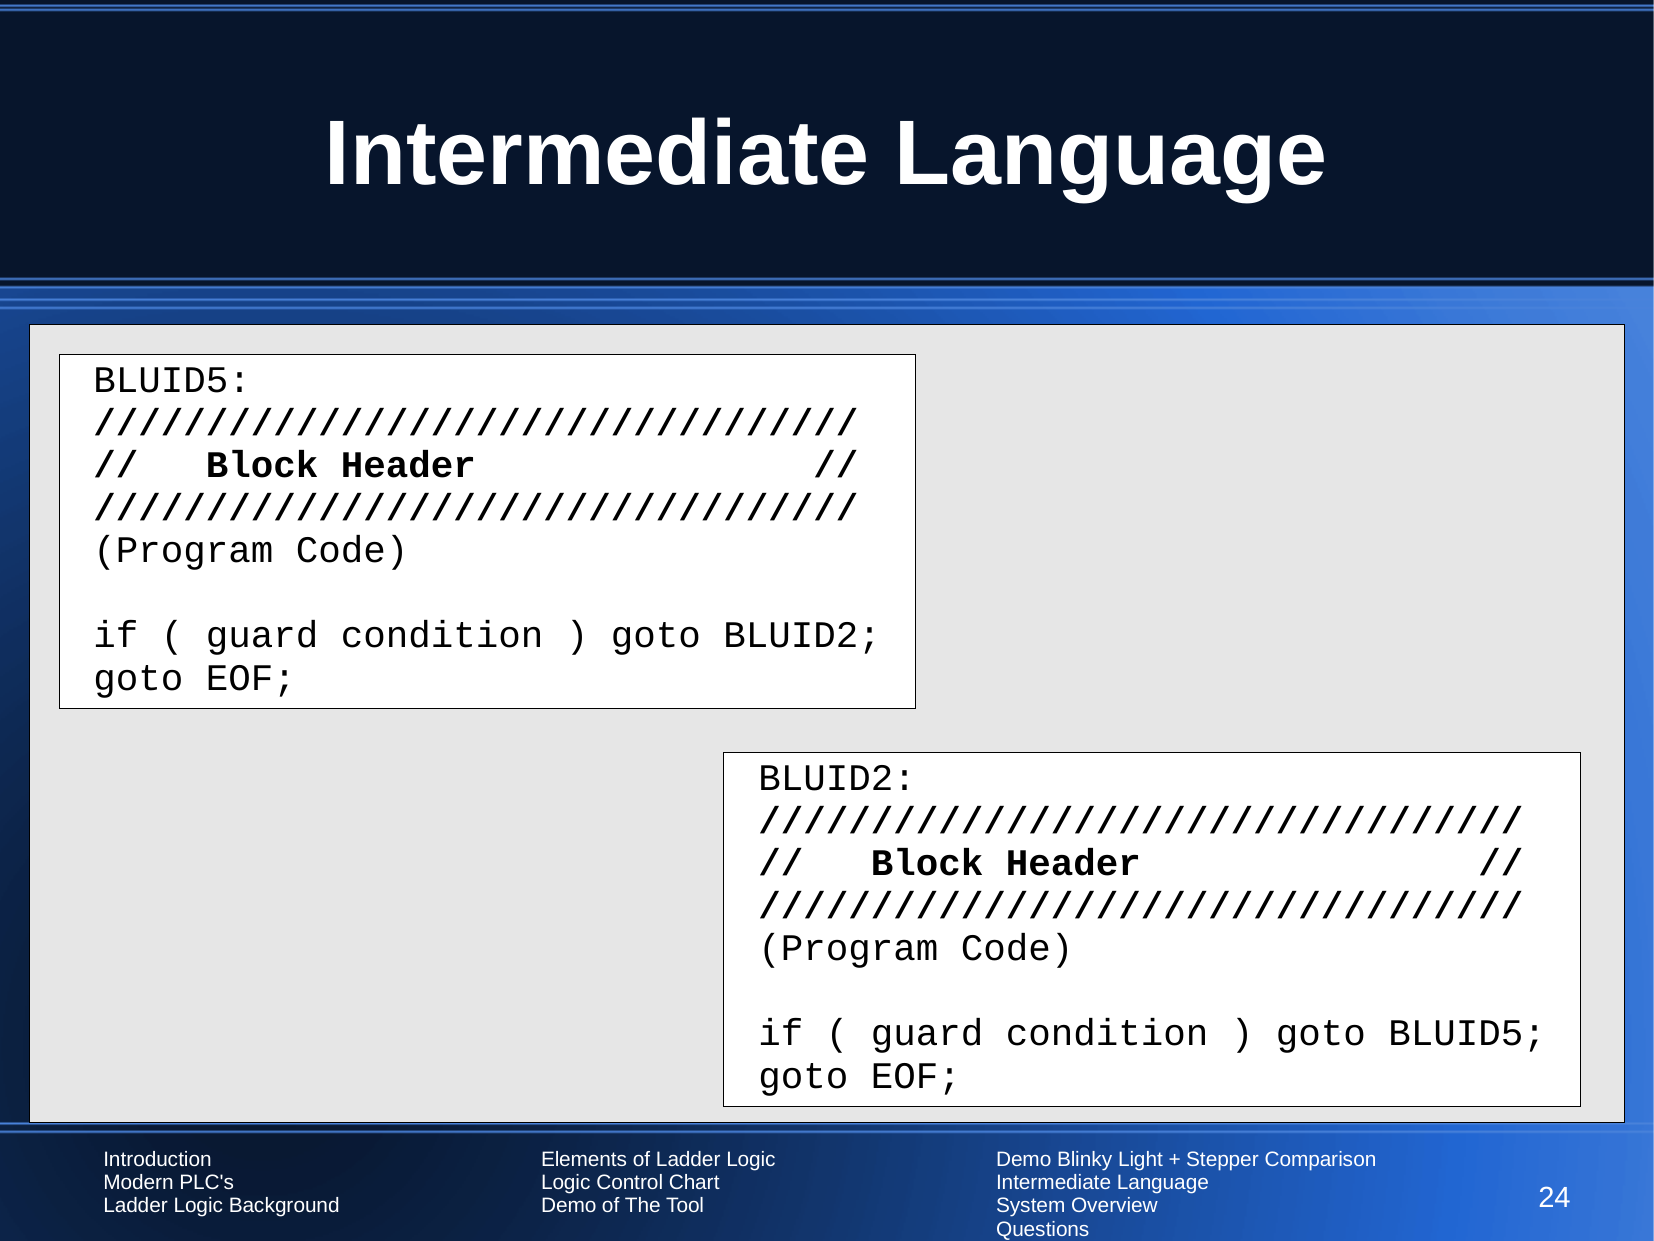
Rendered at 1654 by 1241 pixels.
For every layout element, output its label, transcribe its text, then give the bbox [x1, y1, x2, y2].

picture [0, 0, 1654, 1241]
text_box [29, 324, 1625, 1123]
title Intermediate Language [82, 49, 1571, 257]
text_box BLUID2: ////////////////////////////////// // Block Header // ////////////////////////////////// (Program Code) if ( guard condition ) goto BLUID5; goto EOF; [723, 752, 1581, 1107]
text_box BLUID5: ////////////////////////////////// // Block Header // ////////////////////////////////// (Program Code) if ( guard condition ) goto BLUID2; goto EOF; [59, 354, 916, 709]
